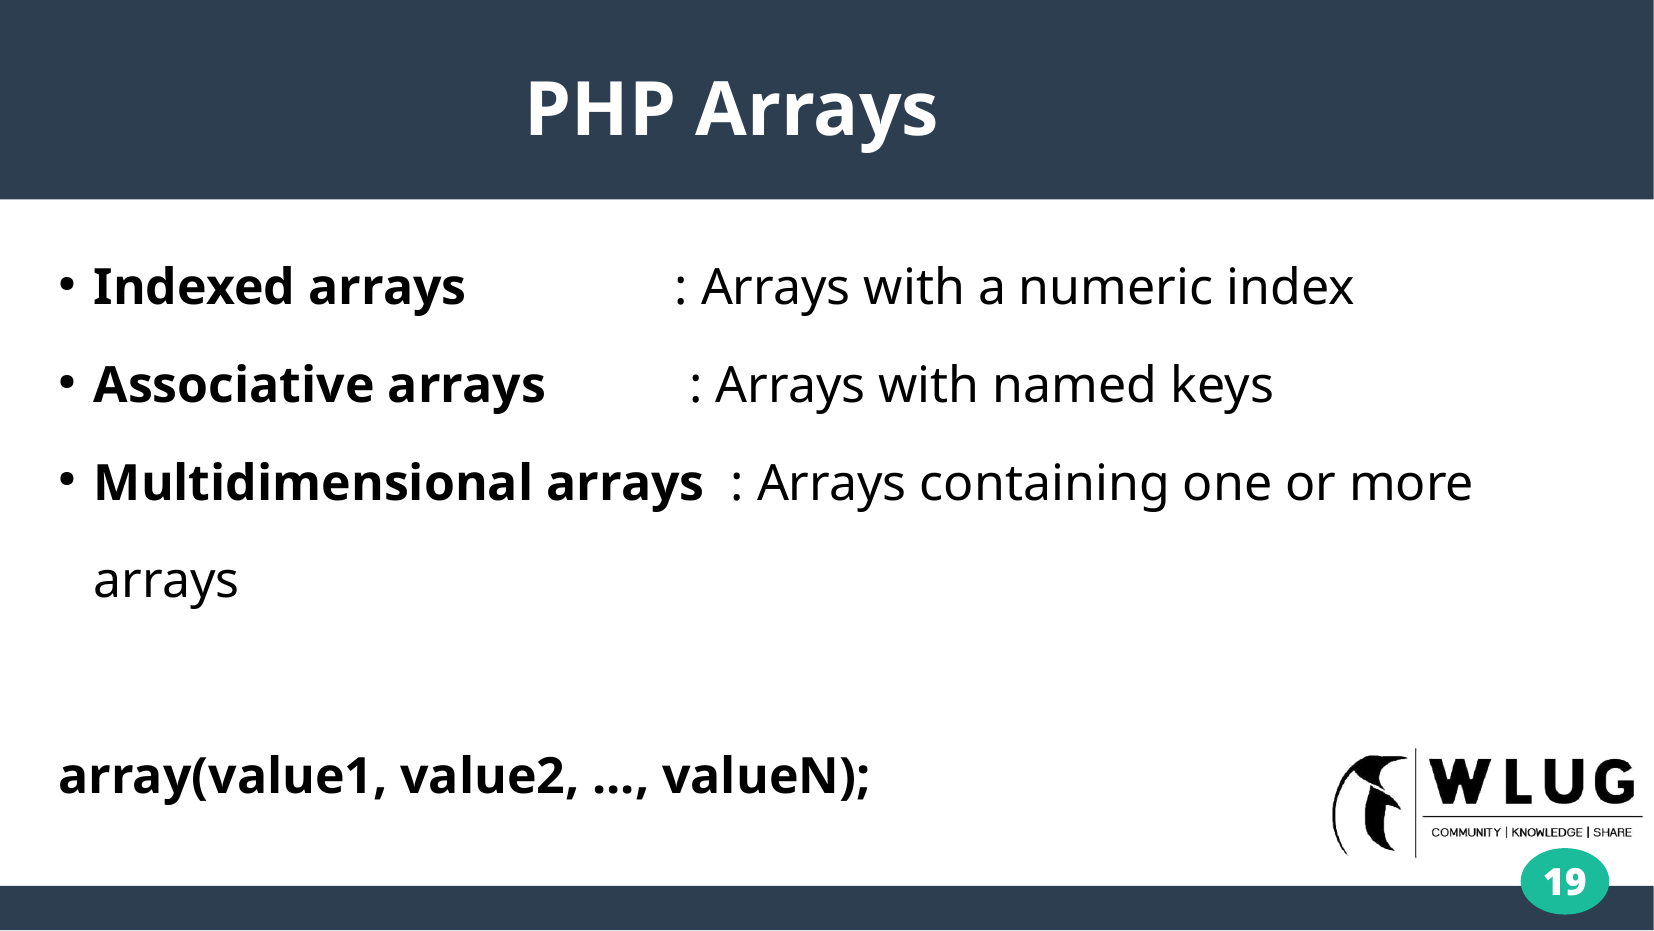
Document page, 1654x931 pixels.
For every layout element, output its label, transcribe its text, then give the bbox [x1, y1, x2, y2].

picture [1311, 740, 1654, 863]
text_box PHP Arrays [510, 48, 1040, 174]
text_box Indexed arrays : Arrays with a numeric index Associative arrays : Arrays with named keys Multidimensional arrays : Arrays containing one or more arrays array(value1, value2, ..., valueN); [0, 243, 1636, 756]
